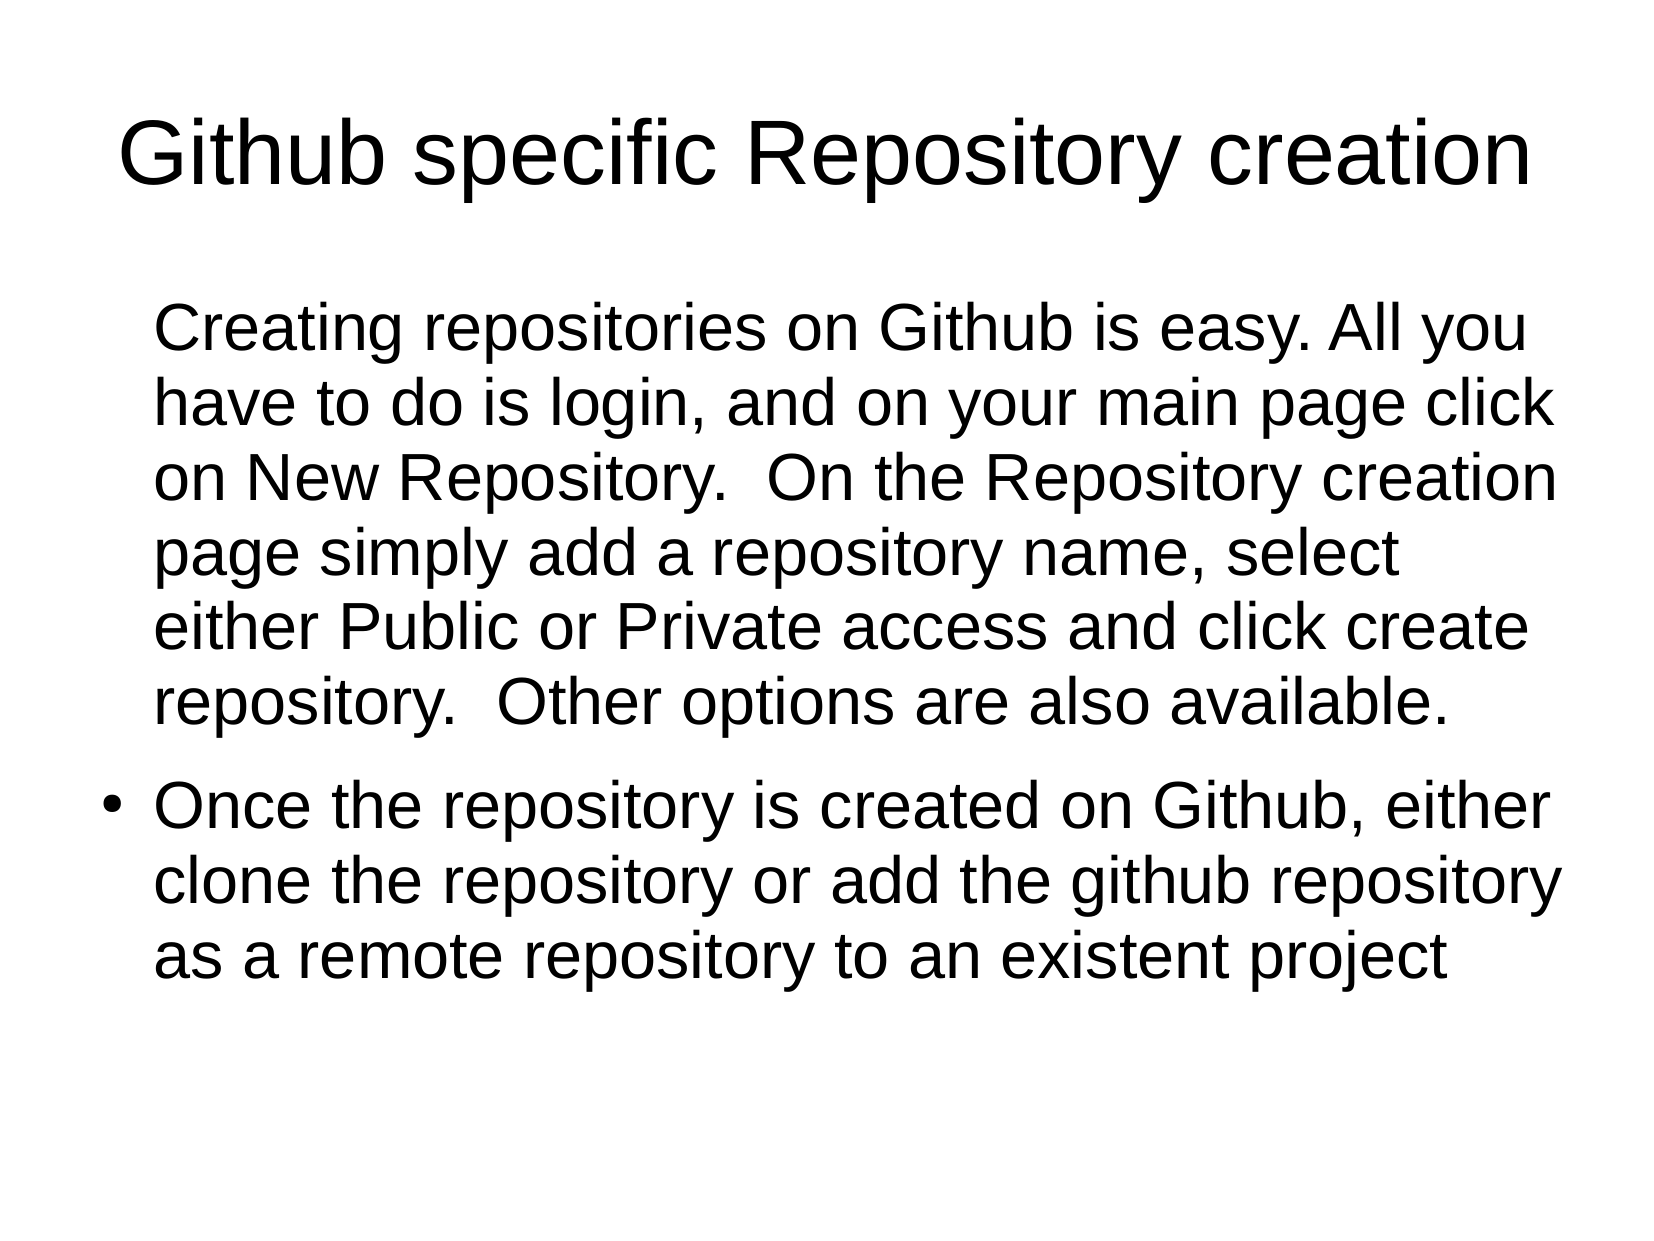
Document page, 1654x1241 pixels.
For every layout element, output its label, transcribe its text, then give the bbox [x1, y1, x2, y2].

title Github specific Repository creation [82, 49, 1571, 257]
list Creating repositories on Github is easy. All you have to do is login, and on your main page click on New Repository. On the Repository creation page simply add a repository name, select either Public or Private access and click create repository. Other options are also available. Once the repository is created on Github, either clone the repository or add the github repository as a remote repository to an existent project [82, 290, 1571, 1010]
